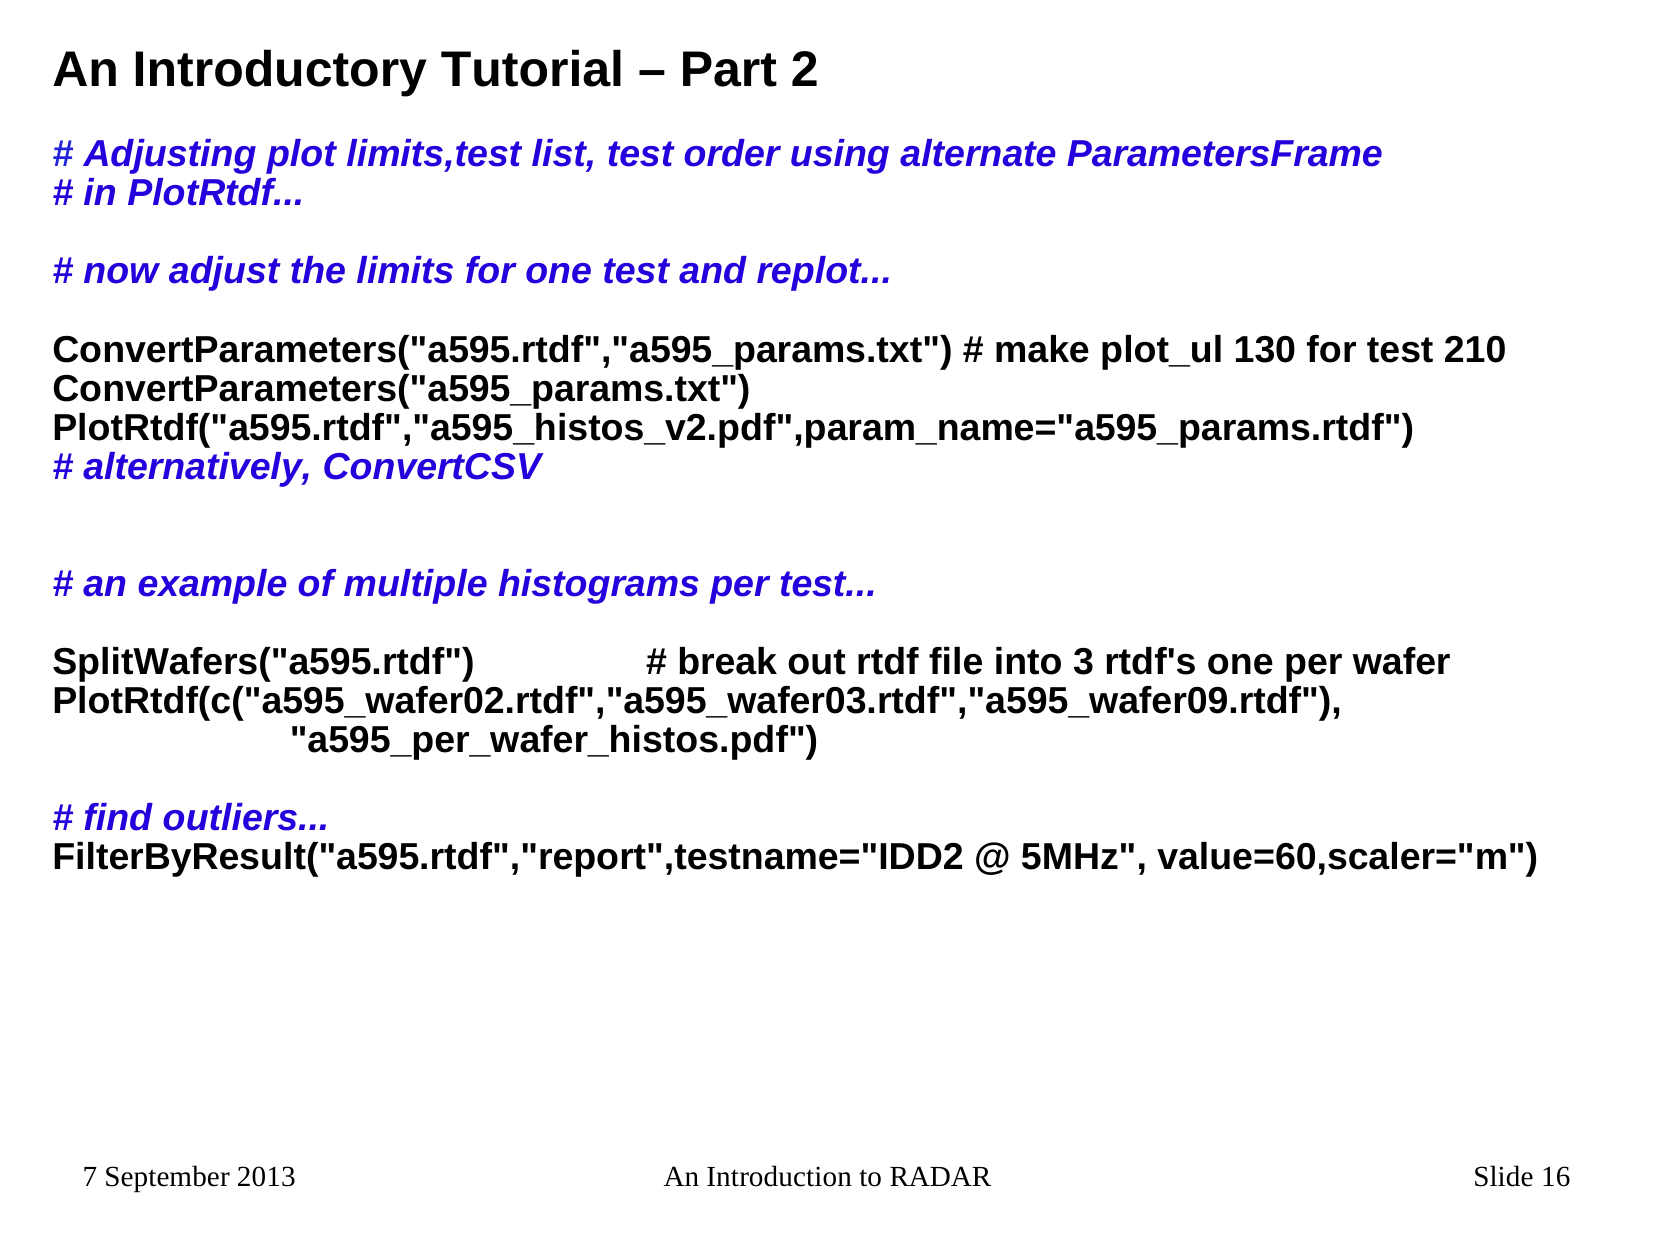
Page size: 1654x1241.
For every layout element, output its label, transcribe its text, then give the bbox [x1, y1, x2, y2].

text_box An Introductory Tutorial – Part 2 # Adjusting plot limits,test list, test order using alternate ParametersFrame # in PlotRtdf... # now adjust the limits for one test and replot... ConvertParameters("a595.rtdf","a595_params.txt") # make plot_ul 130 for test 210 ConvertParameters("a595_params.txt") PlotRtdf("a595.rtdf","a595_histos_v2.pdf",param_name="a595_params.rtdf") # alternatively, ConvertCSV # an example of multiple histograms per test... SplitWafers("a595.rtdf") # break out rtdf file into 3 rtdf's one per wafer PlotRtdf(c("a595_wafer02.rtdf","a595_wafer03.rtdf","a595_wafer09.rtdf"), "a595_per_wafer_histos.pdf") # find outliers... FilterByResult("a595.rtdf","report",testname="IDD2 @ 5MHz", value=60,scaler="m") [37, 37, 1611, 1081]
